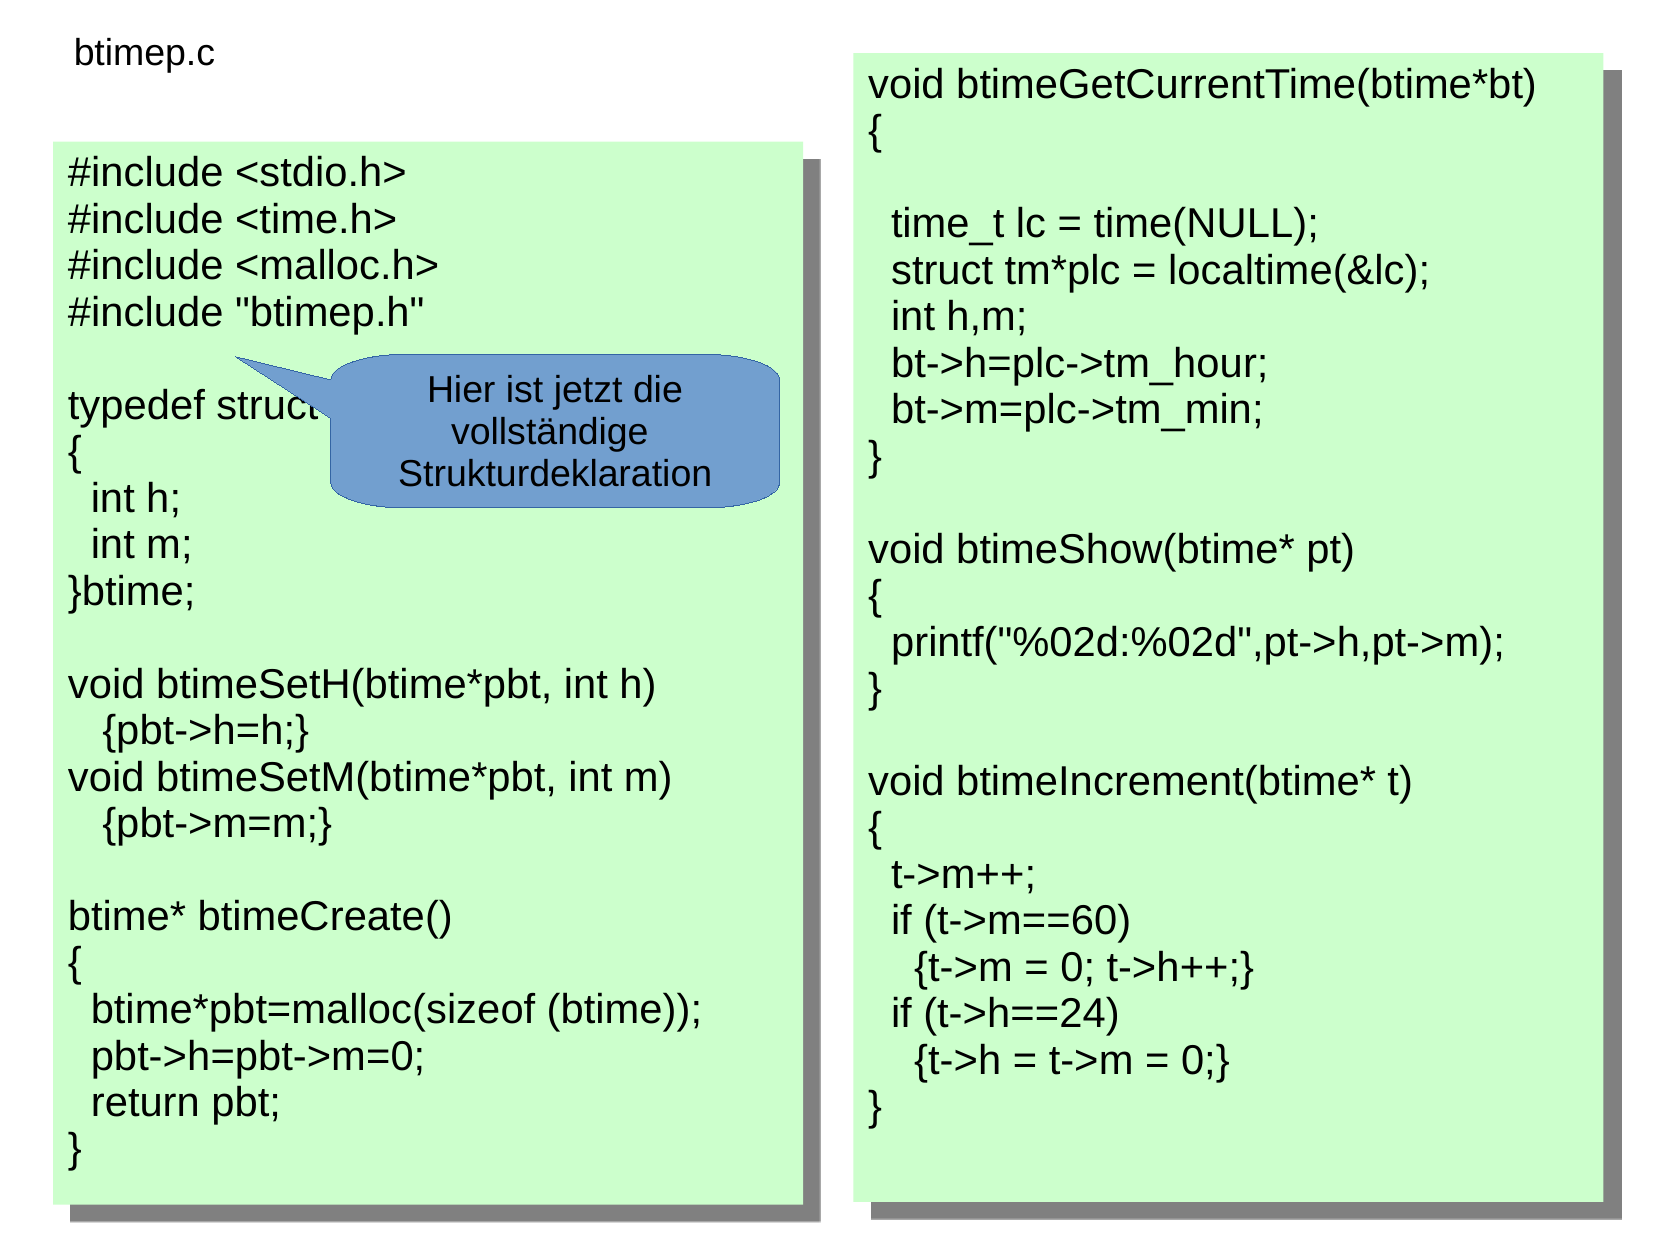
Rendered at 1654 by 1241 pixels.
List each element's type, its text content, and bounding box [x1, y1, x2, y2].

text_box btimep.c [59, 23, 579, 81]
text_box Hier ist jetzt die vollständige Strukturdeklaration [235, 354, 780, 508]
text_box void btimeGetCurrentTime(btime*bt) { time_t lc = time(NULL); struct tm*plc = localtime(&lc); int h,m; bt->h=plc->tm_hour; bt->m=plc->tm_min; } void btimeShow(btime* pt) { printf("%02d:%02d",pt->h,pt->m); } void btimeIncrement(btime* t) { t->m++; if (t->m==60) {t->m = 0; t->h++;} if (t->h==24) {t->h = t->m = 0;} } [853, 53, 1604, 1202]
text_box #include <stdio.h> #include <time.h> #include <malloc.h> #include "btimep.h" typedef struct btimes { int h; int m; }btime; void btimeSetH(btime*pbt, int h) {pbt->h=h;} void btimeSetM(btime*pbt, int m) {pbt->m=m;} btime* btimeCreate() { btime*pbt=malloc(sizeof (btime)); pbt->h=pbt->m=0; return pbt; } [53, 141, 804, 1205]
